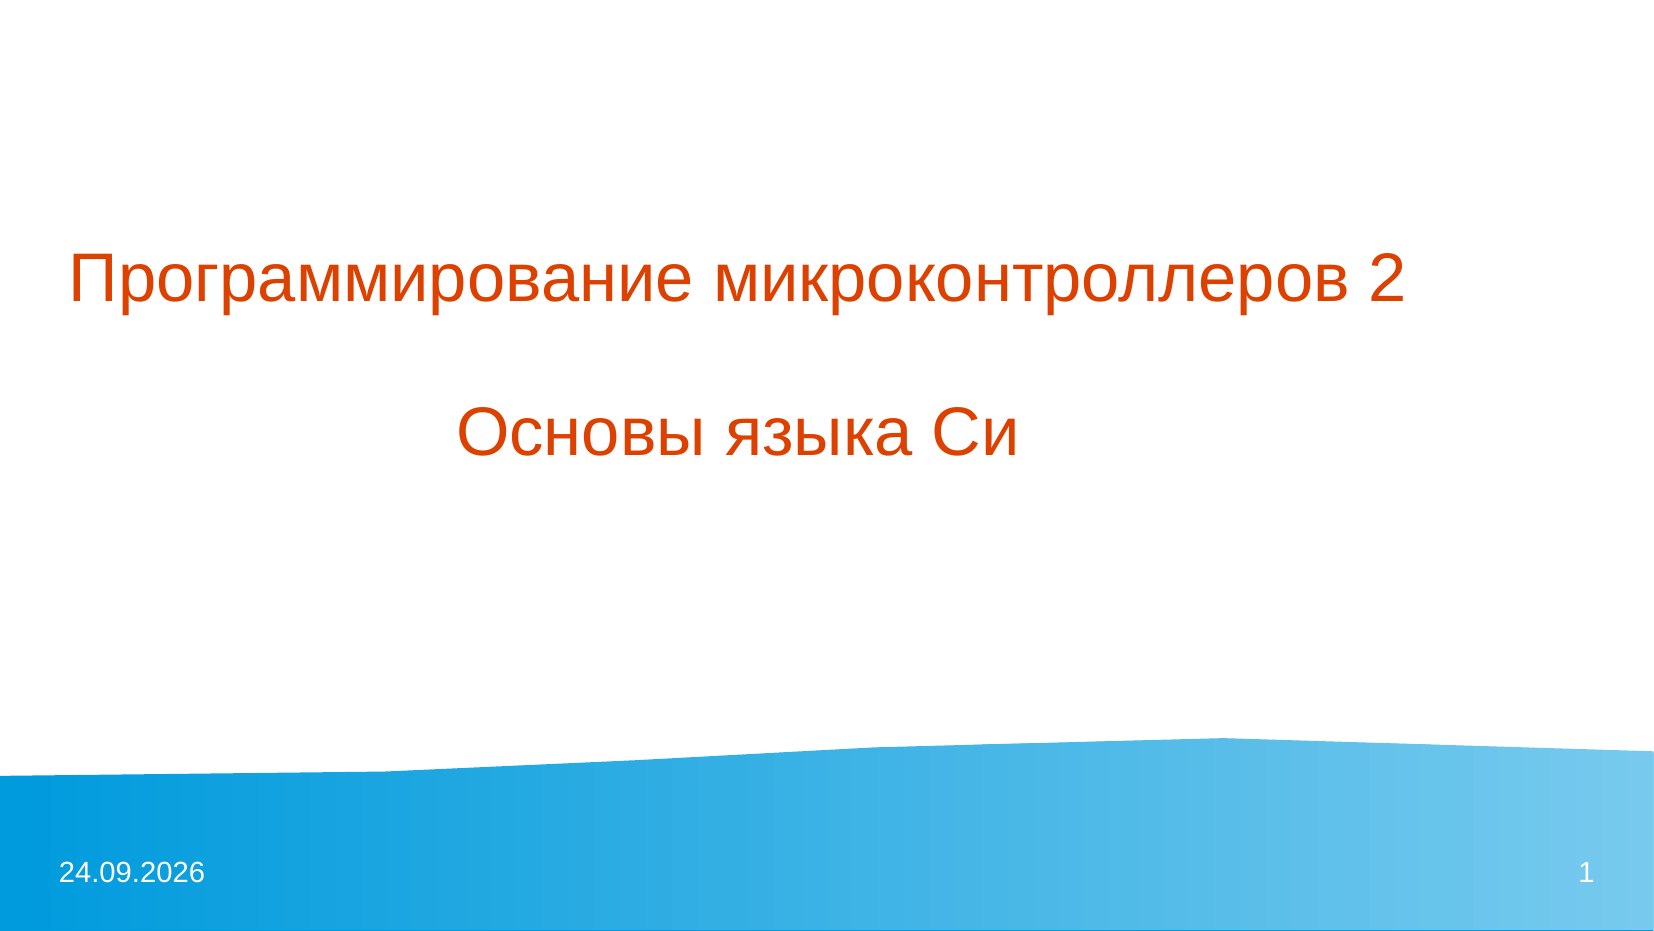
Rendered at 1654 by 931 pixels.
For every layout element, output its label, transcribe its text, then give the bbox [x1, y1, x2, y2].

title Программирование микроконтроллеров 2 Основы языка Си [0, 239, 1477, 470]
